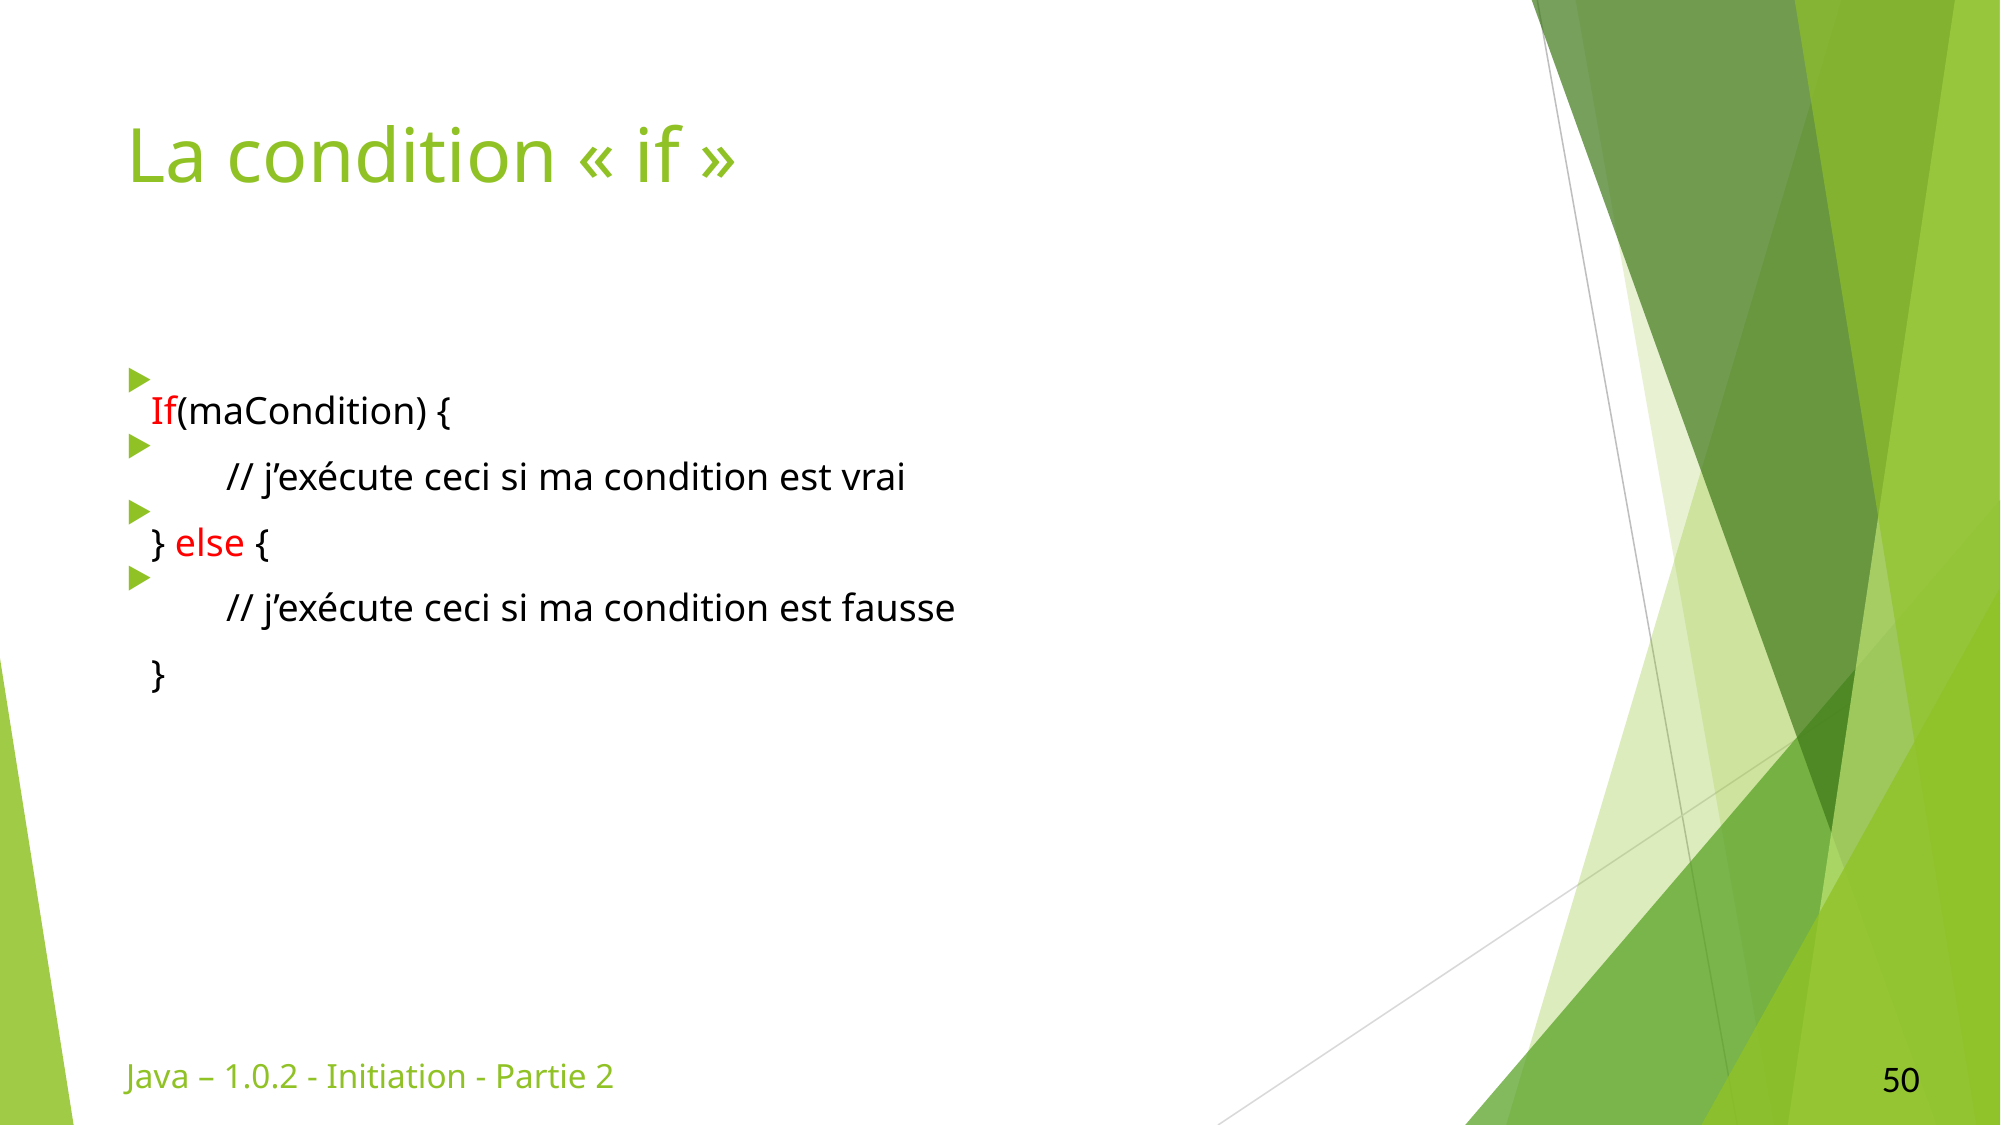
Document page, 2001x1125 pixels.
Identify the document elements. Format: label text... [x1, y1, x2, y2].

list [111, 354, 1522, 992]
title La condition « if » [111, 99, 1522, 317]
text_box [1866, 1047, 1979, 1108]
text_box If(maCondition) { // j’exécute ceci si ma condition est vrai } else { // j’exécute ceci si ma condition est fausse } [136, 379, 1547, 1017]
text_box Java – 1.0.2 - Initiation - Partie 2 [111, 1047, 1094, 1109]
